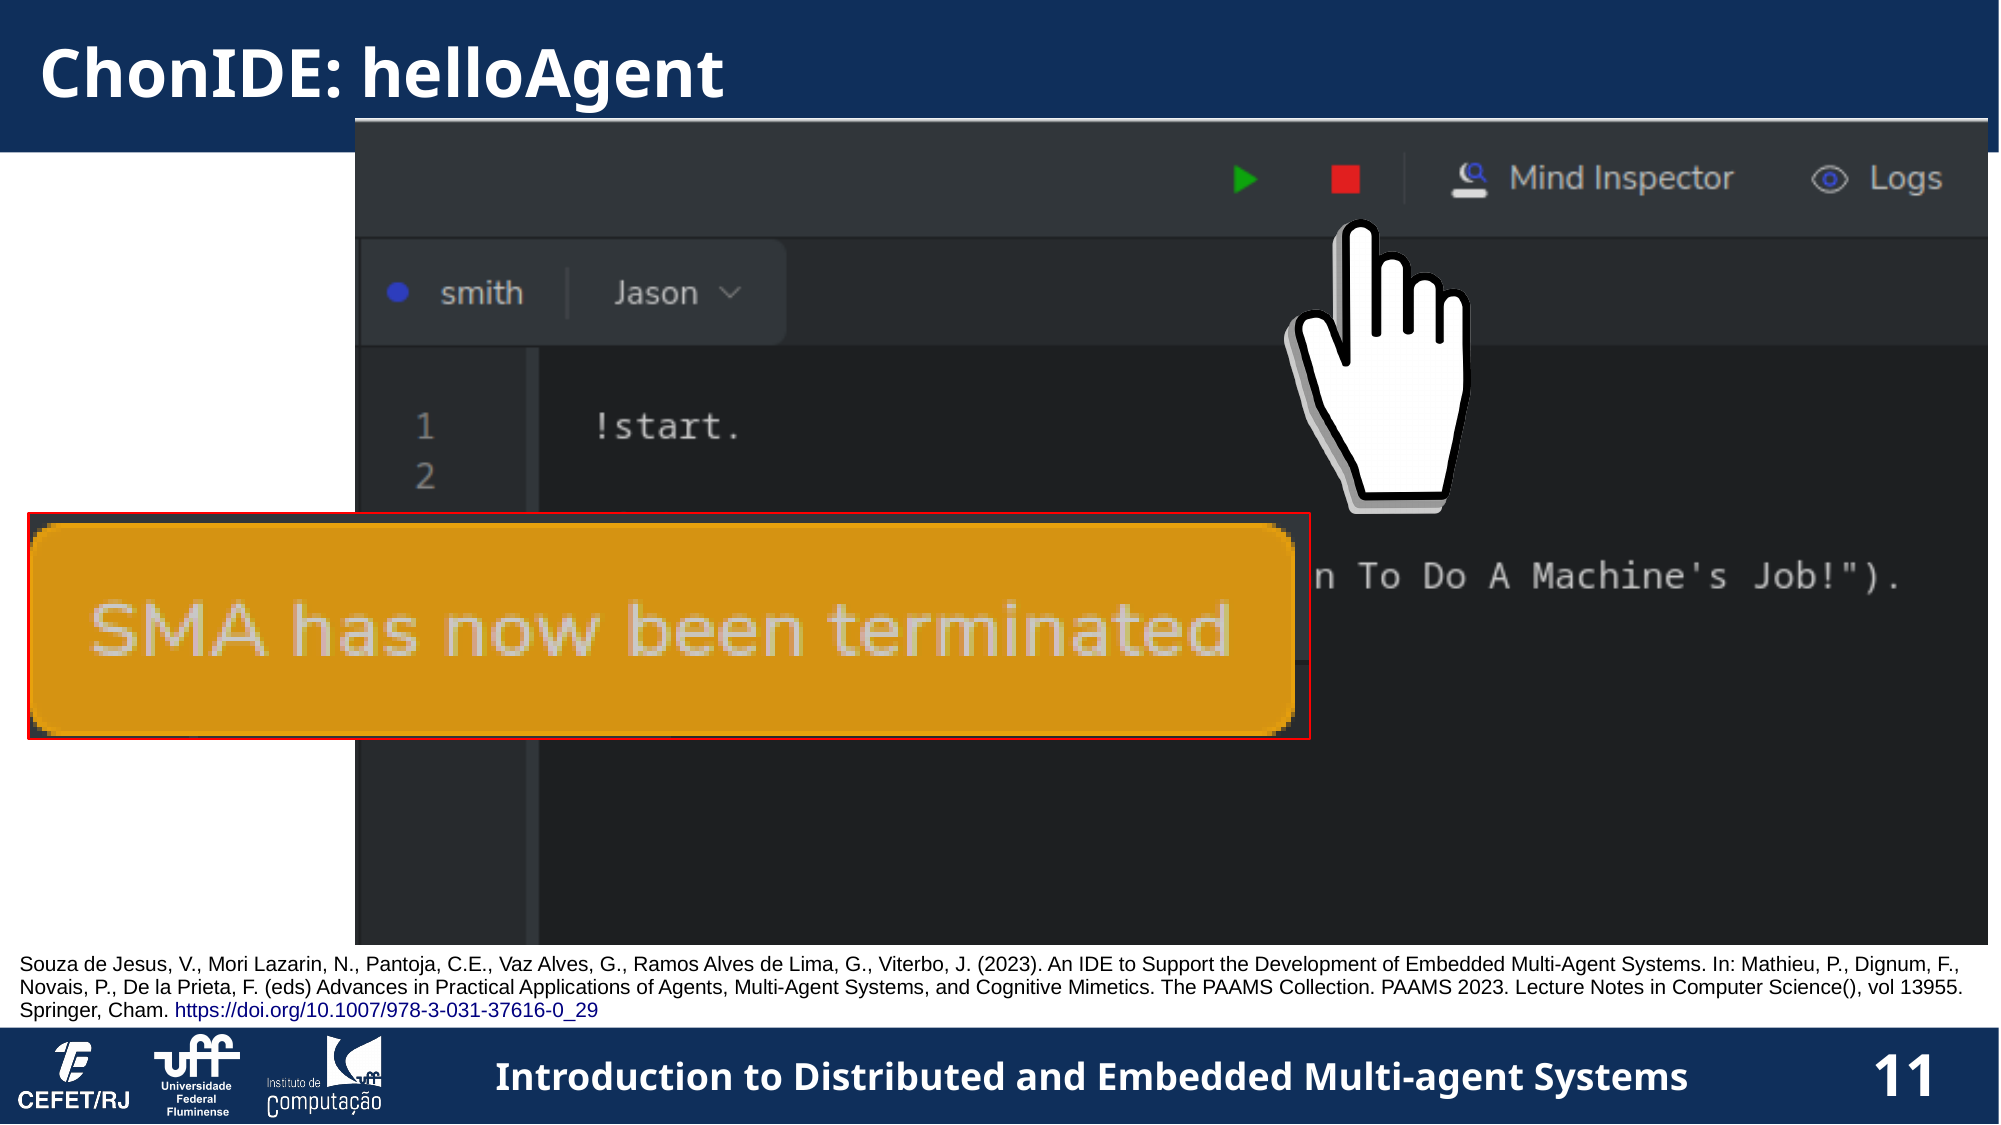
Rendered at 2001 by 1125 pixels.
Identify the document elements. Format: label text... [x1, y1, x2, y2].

picture [29, 513, 1309, 739]
text_box ChonIDE: helloAgent [25, 23, 1998, 116]
picture [265, 1033, 383, 1118]
picture [18, 1030, 129, 1125]
picture [355, 118, 1988, 945]
picture [153, 1033, 241, 1121]
text_box Souza de Jesus, V., Mori Lazarin, N., Pantoja, C.E., Vaz Alves, G., Ramos Alves de Lima, G., Viterbo, J. (2023). An IDE to Support the Development of Embedded Multi-Agent Systems. In: Mathieu, P., Dignum, F., Novais, P., De la Prieta, F. (eds) Advances in Practical Applications of Agents, Multi-Agent Systems, and Cognitive Mimetics. The PAAMS Collection. PAAMS 2023. Lecture Notes in Computer Science(), vol 13955. Springer, Cham. https://doi.org/10.1007/978-3-031-37616-0_29 [4, 944, 1979, 1030]
